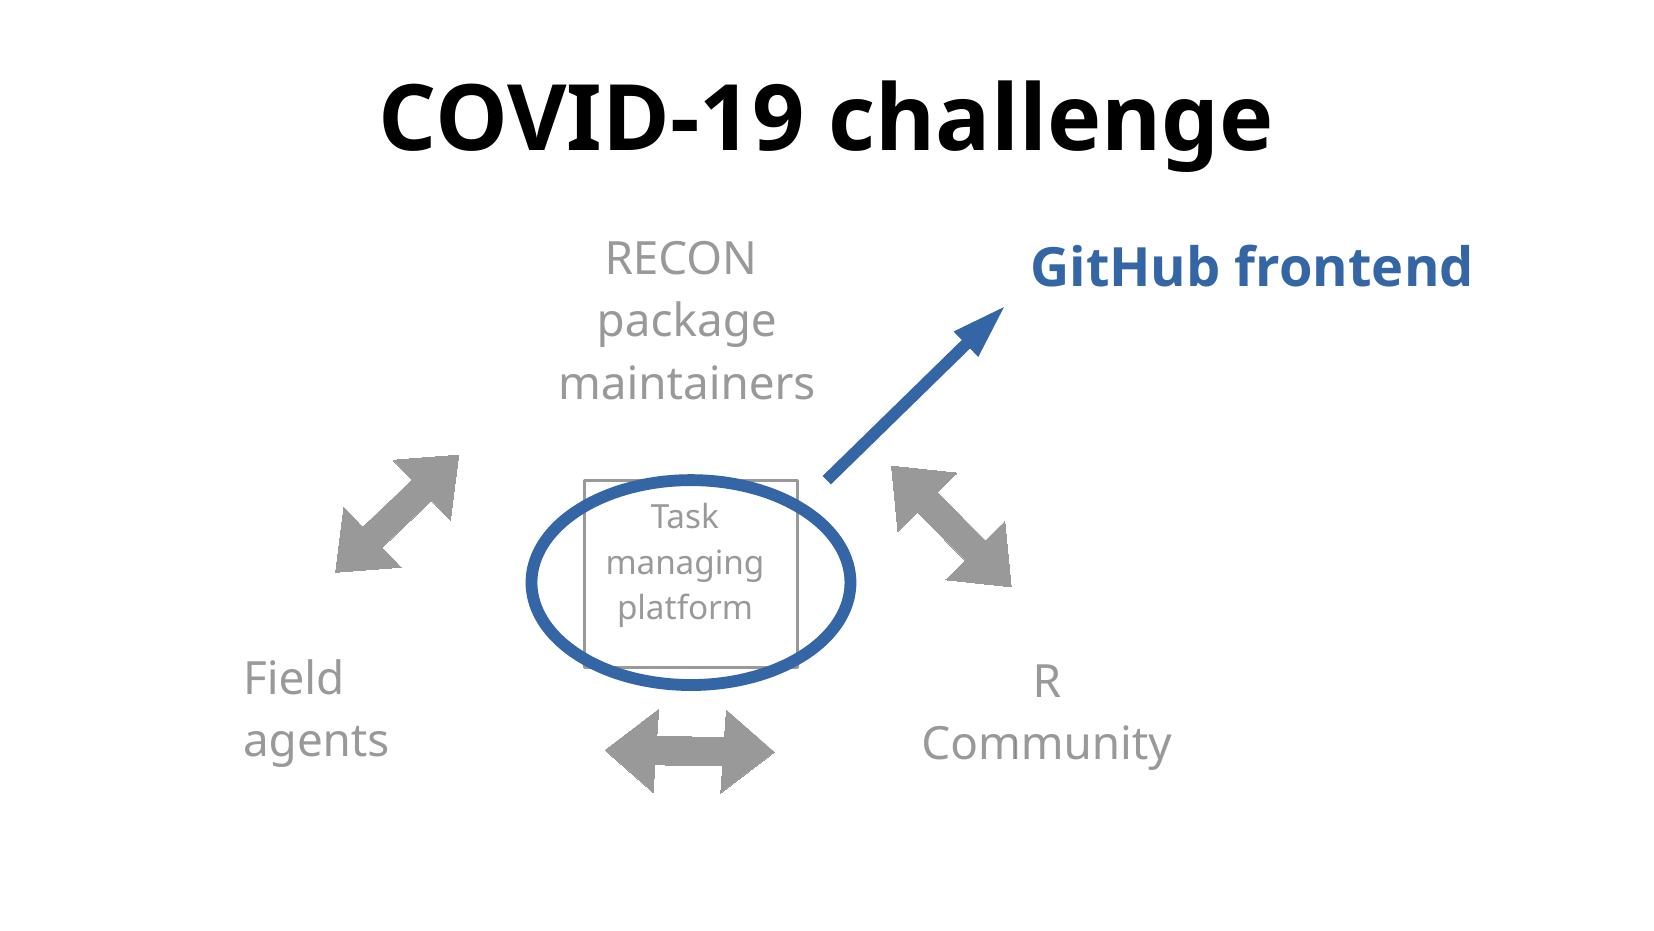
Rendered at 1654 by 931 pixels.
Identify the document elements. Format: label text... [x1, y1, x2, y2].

text_box [106, 165, 1241, 851]
text_box GitHub frontend [1016, 221, 1654, 650]
title COVID-19 challenge [82, 37, 1571, 193]
